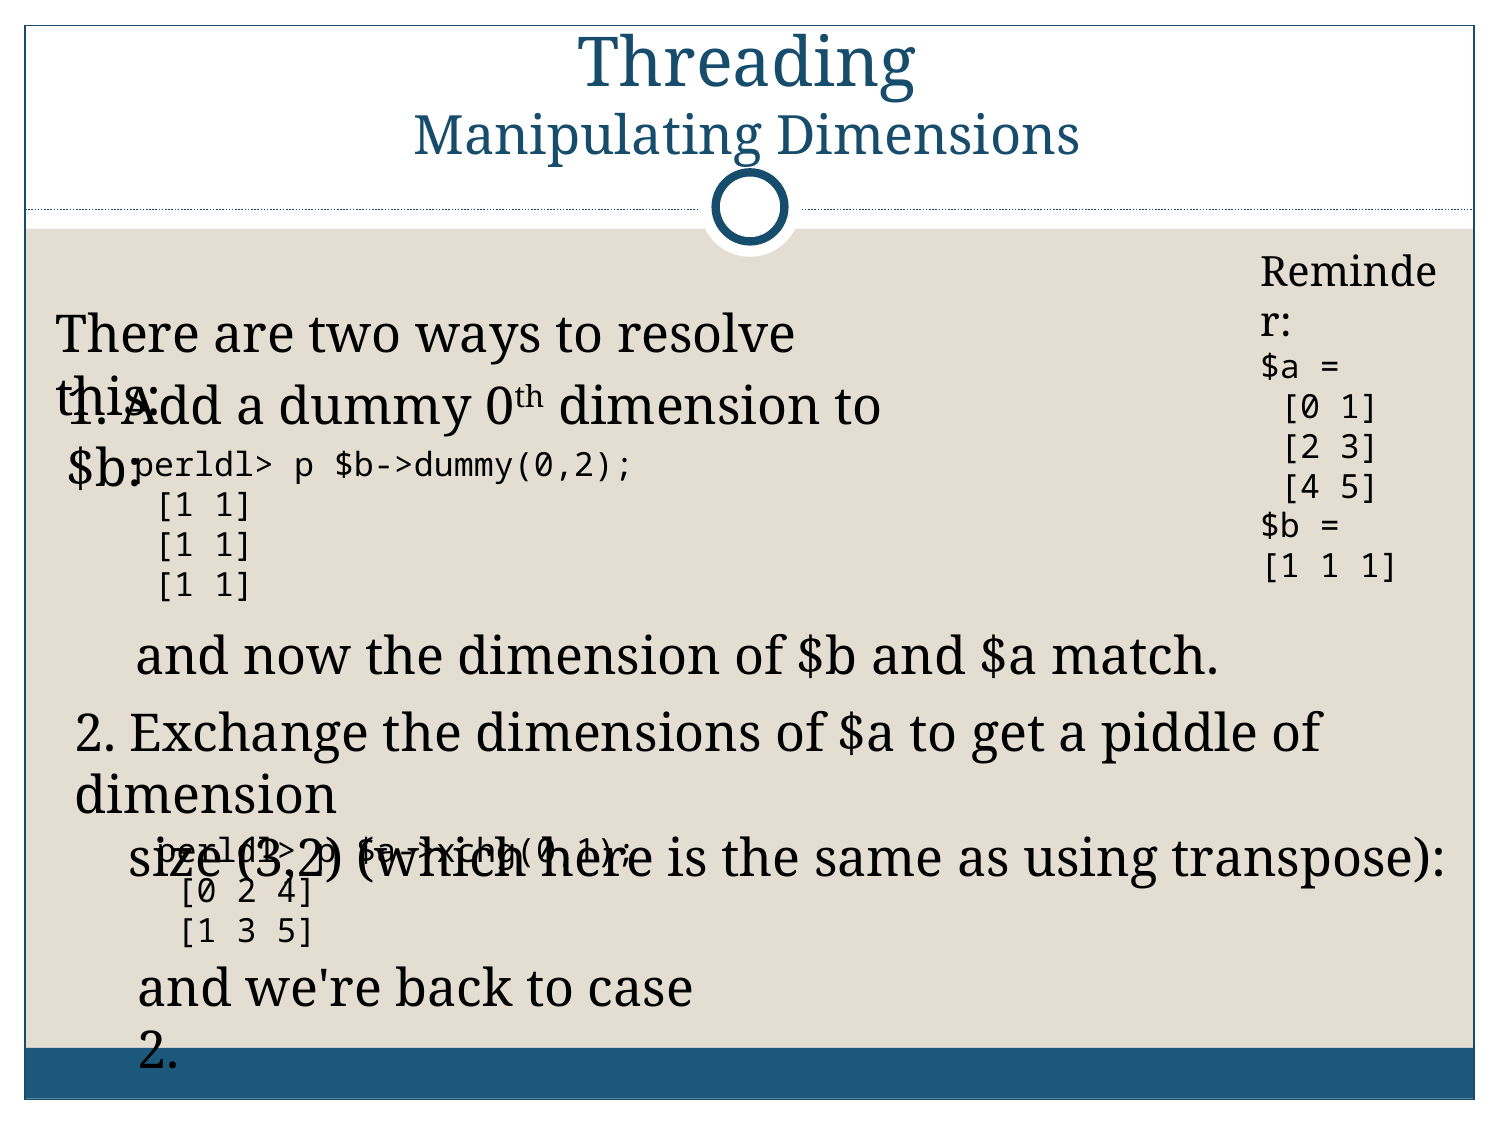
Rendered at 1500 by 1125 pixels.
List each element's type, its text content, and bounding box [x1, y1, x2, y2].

text_box and now the dimension of $b and $a match. [120, 615, 1500, 693]
text_box perldl> p $a->xchg(0,1); [0 2 4] [1 3 5] [141, 822, 678, 947]
text_box perldl> p $b->dummy(0,2); [1 1] [1 1] [1 1] [119, 435, 772, 611]
text_box There are two ways to resolve this: [40, 293, 838, 372]
text_box 1. Add a dummy 0th dimension to $b: [51, 365, 898, 443]
text_box and we're back to case 2. [122, 947, 716, 1025]
text_box 2. Exchange the dimensions of $a to get a piddle of dimension size (3,2) (which here is the same as using transpose): [59, 691, 1480, 832]
text_box Reminder: $a = [0 1] [2 3] [4 5] $b = [1 1 1] [1245, 237, 1463, 586]
title Threading Manipulating Dimensions [47, 9, 1448, 173]
